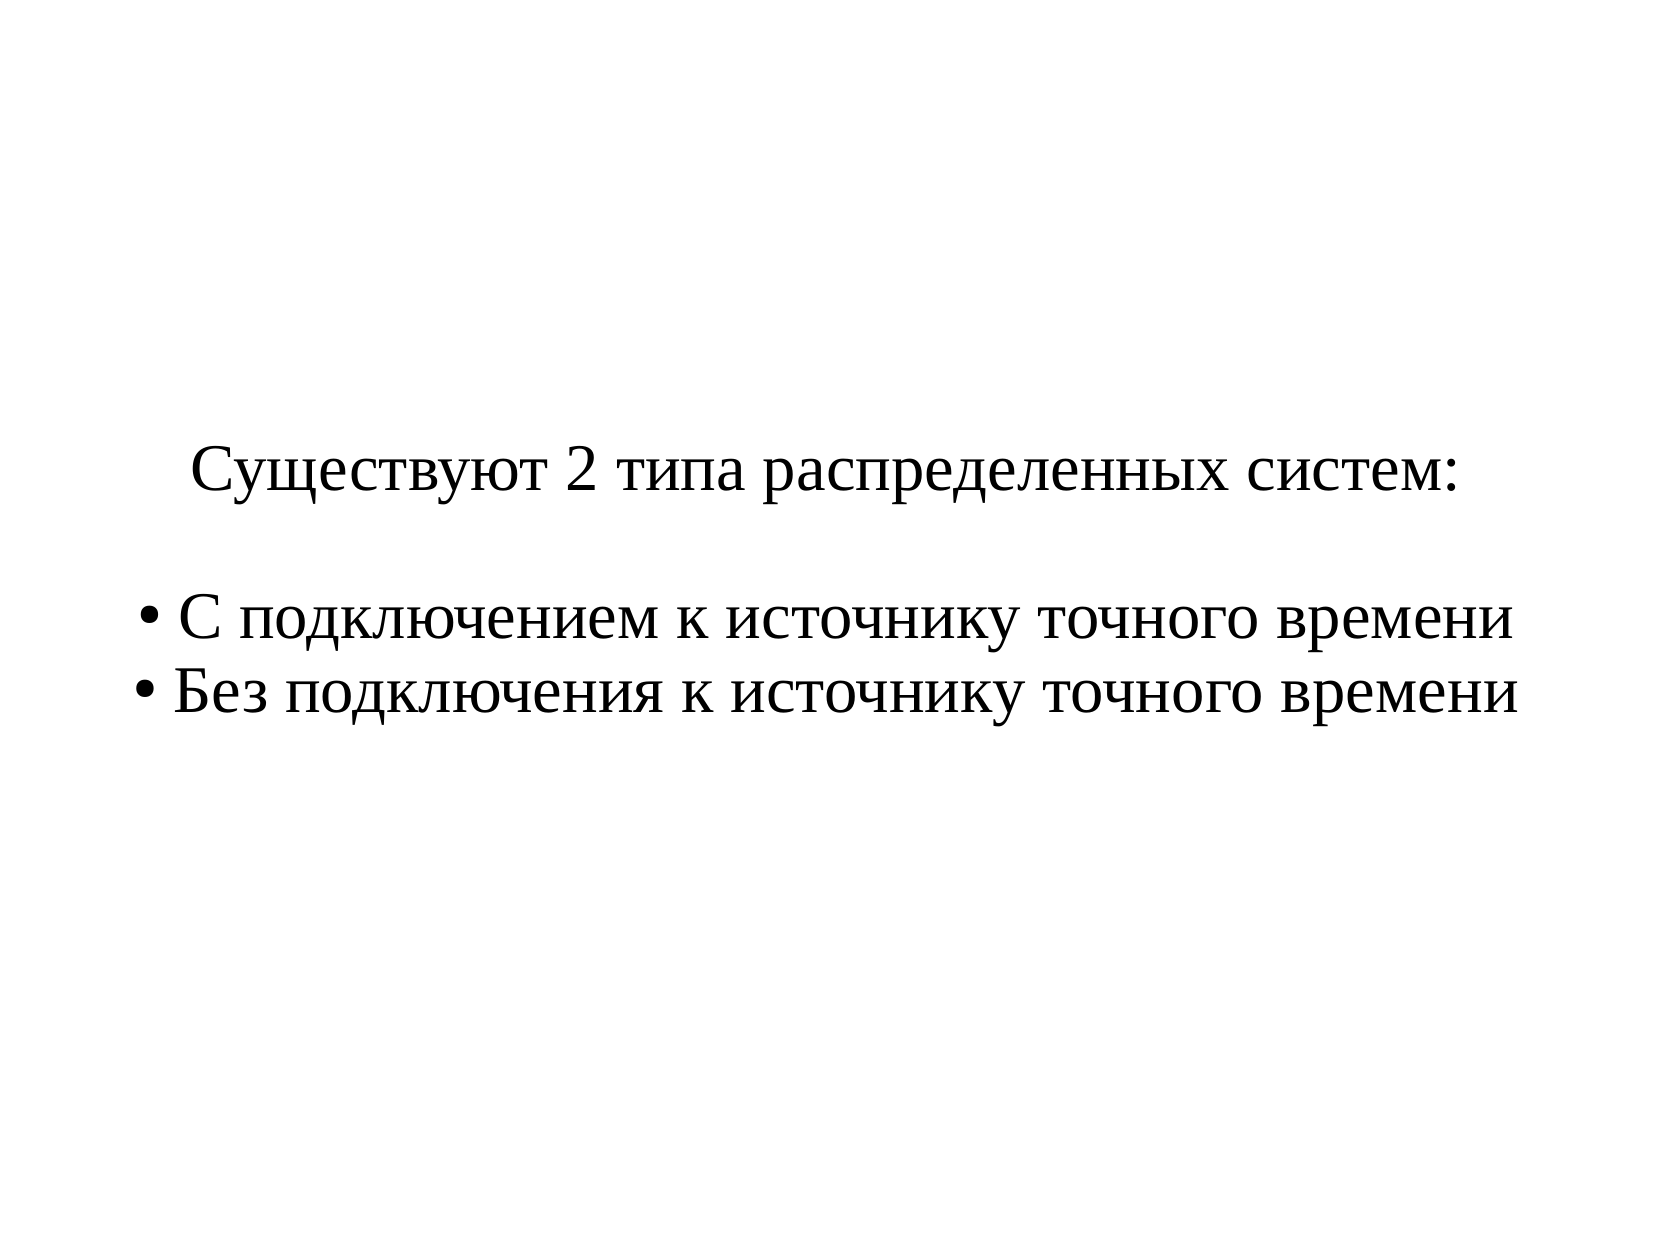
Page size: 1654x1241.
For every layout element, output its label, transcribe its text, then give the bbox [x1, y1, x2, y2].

subtitle Существуют 2 типа распределенных систем: С подключением к источнику точного времени Без подключения к источнику точного времени [82, 49, 1571, 1109]
